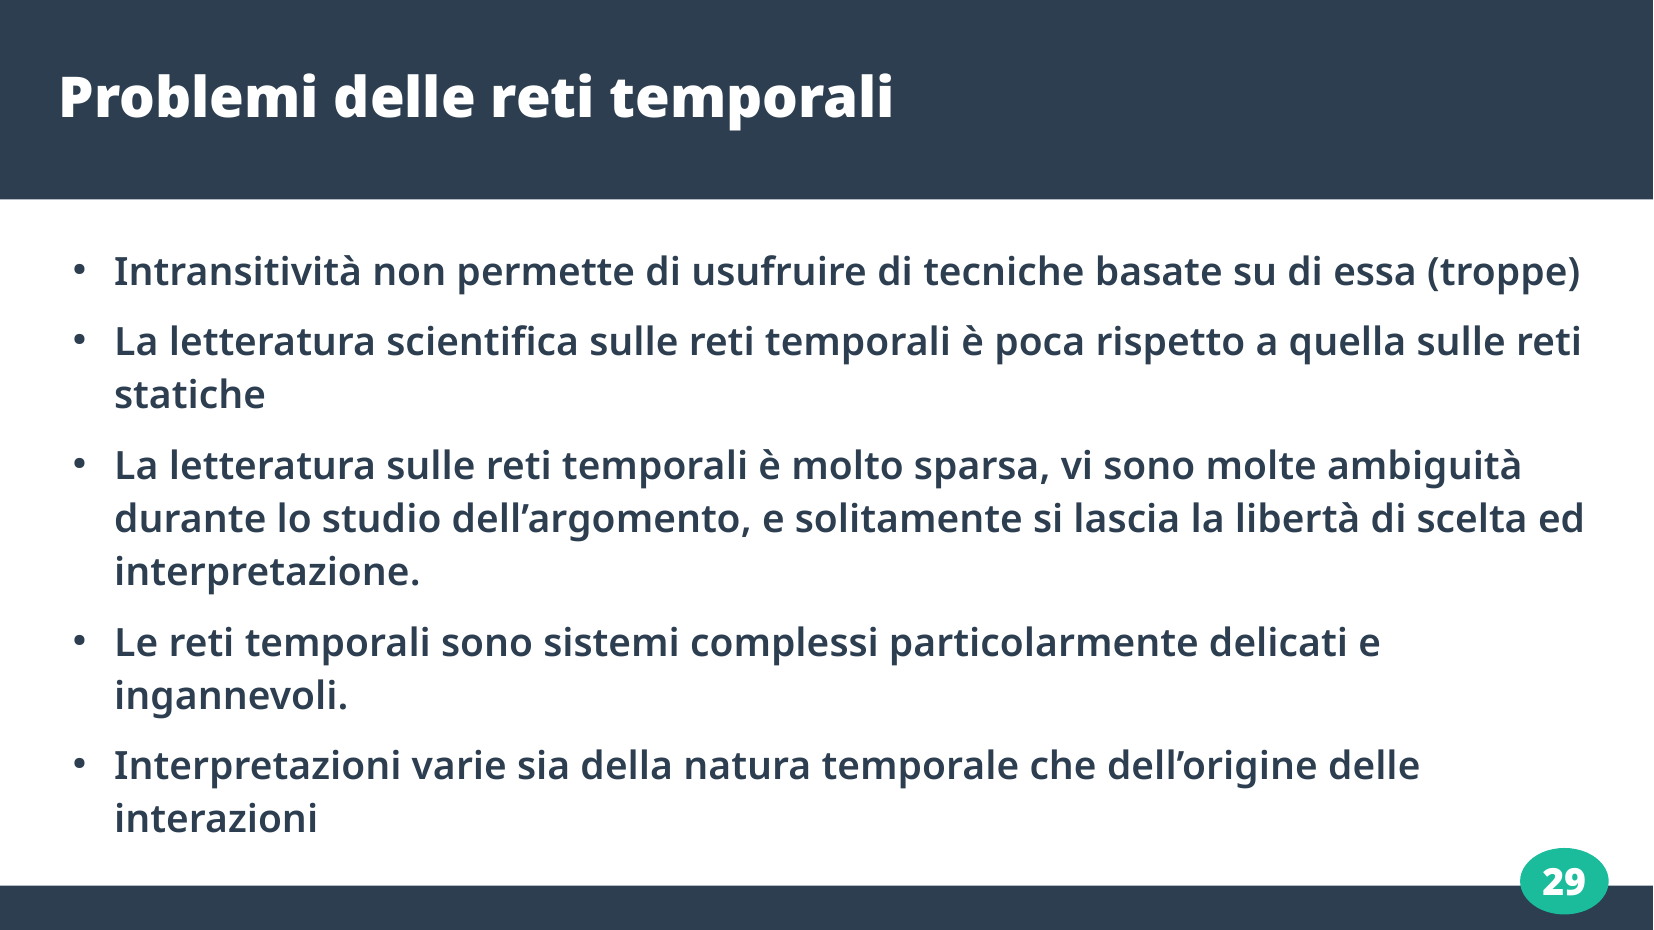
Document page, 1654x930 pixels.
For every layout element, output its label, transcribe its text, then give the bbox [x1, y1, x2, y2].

title Problemi delle reti temporali [58, 36, 1594, 155]
list Intransitività non permette di usufruire di tecniche basate su di essa (troppe) La letteratura scientifica sulle reti temporali è poca rispetto a quella sulle reti statiche La letteratura sulle reti temporali è molto sparsa, vi sono molte ambiguità durante lo studio dell’argomento, e solitamente si lascia la libertà di scelta ed interpretazione. Le reti temporali sono sistemi complessi particolarmente delicati e ingannevoli. Interpretazioni varie sia della natura temporale che dell’origine delle interazioni [58, 243, 1594, 864]
